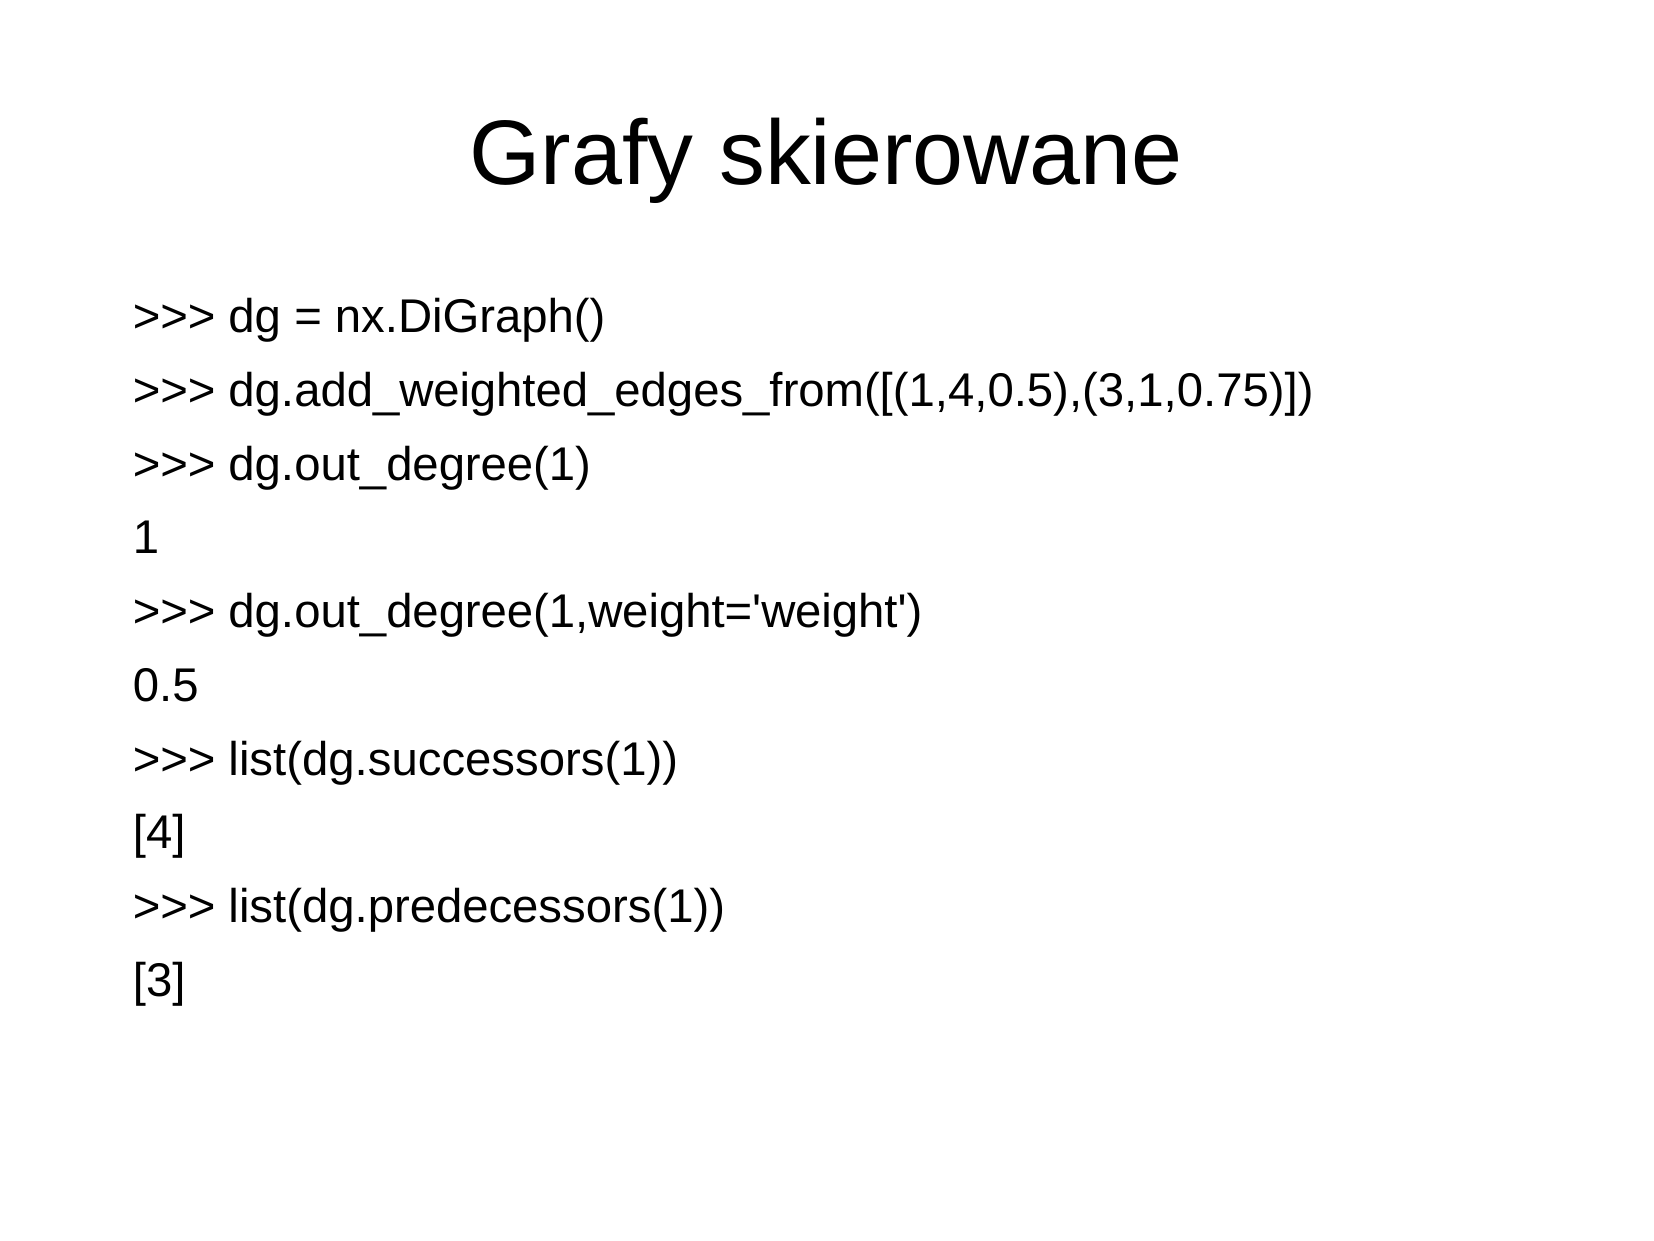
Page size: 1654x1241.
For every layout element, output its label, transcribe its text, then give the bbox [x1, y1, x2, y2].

title Grafy skierowane [82, 49, 1571, 257]
list >>> dg = nx.DiGraph() >>> dg.add_weighted_edges_from([(1,4,0.5),(3,1,0.75)]) >>> dg.out_degree(1) 1 >>> dg.out_degree(1,weight='weight') 0.5 >>> list(dg.successors(1)) [4] >>> list(dg.predecessors(1)) [3] [82, 290, 1571, 1010]
